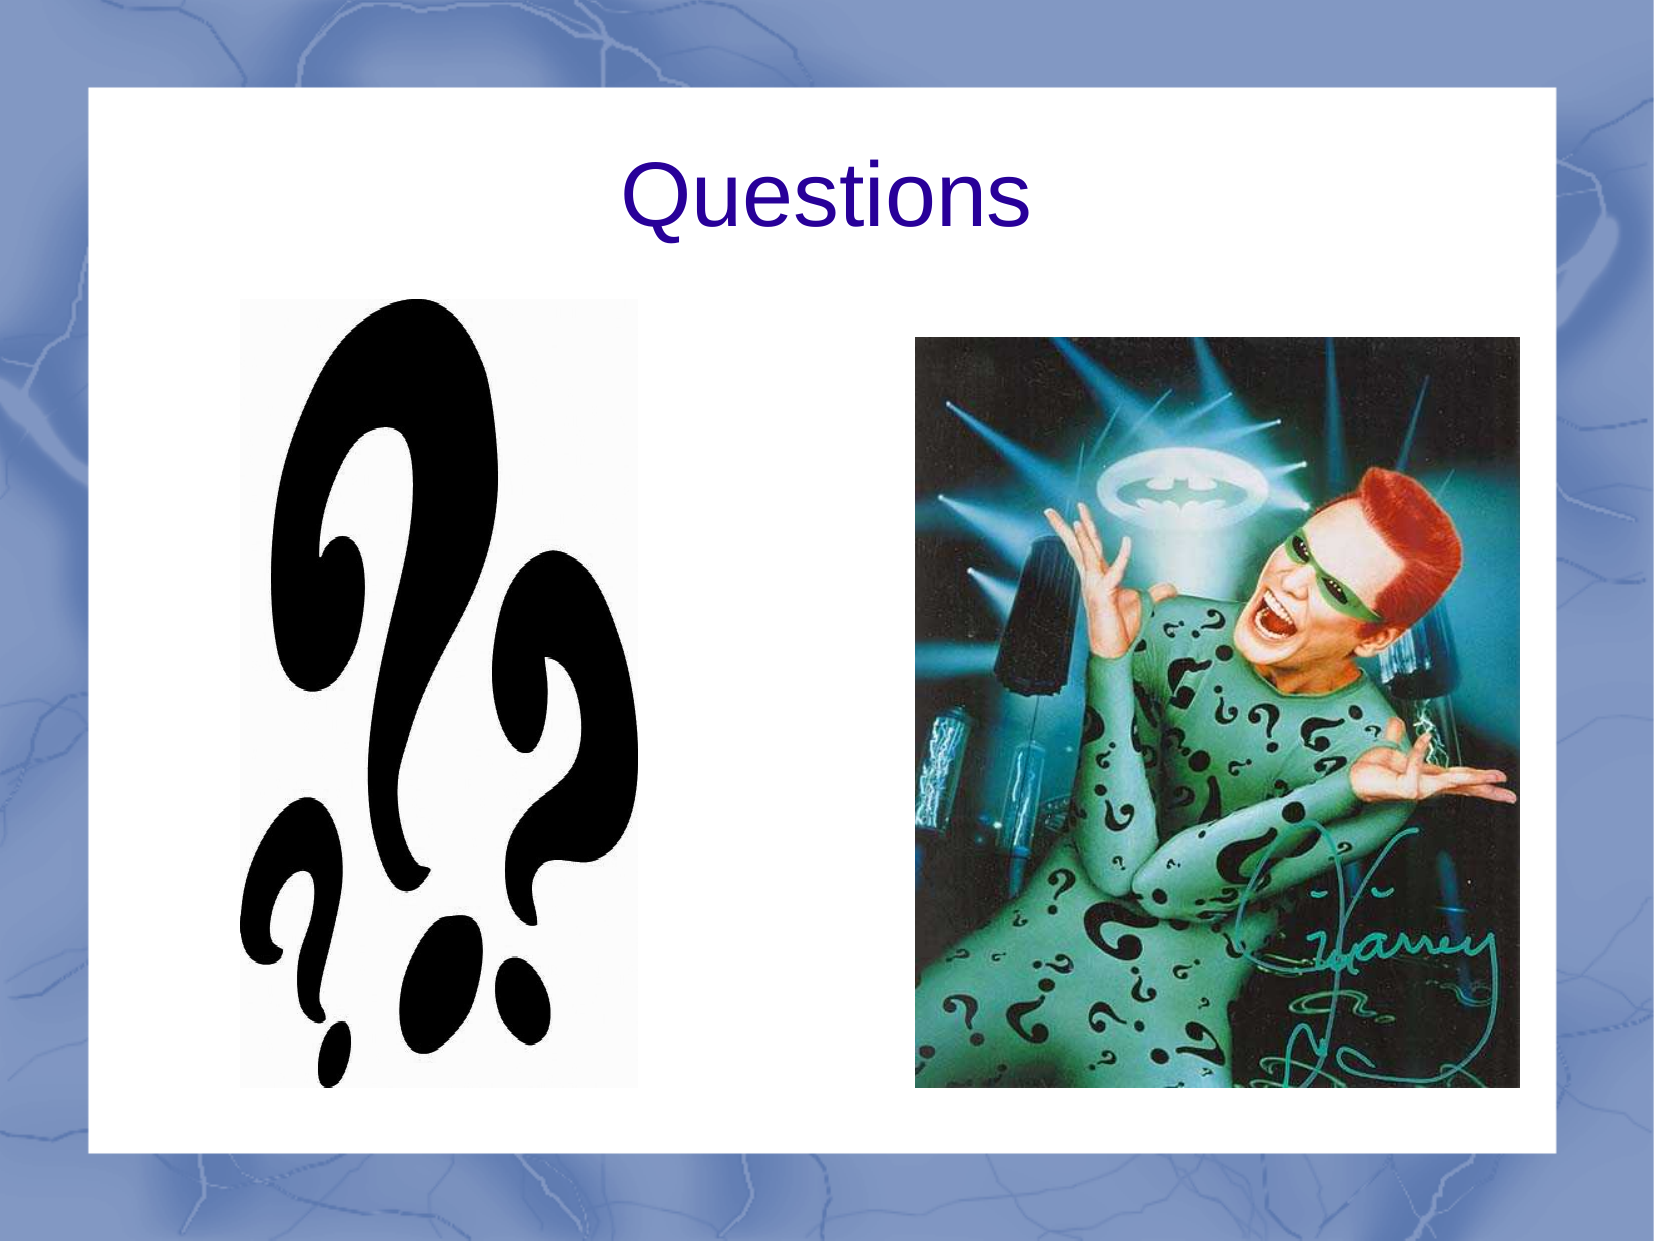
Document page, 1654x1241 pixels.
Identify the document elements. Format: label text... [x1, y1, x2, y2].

picture [0, 0, 1654, 1241]
title Questions [118, 98, 1536, 291]
